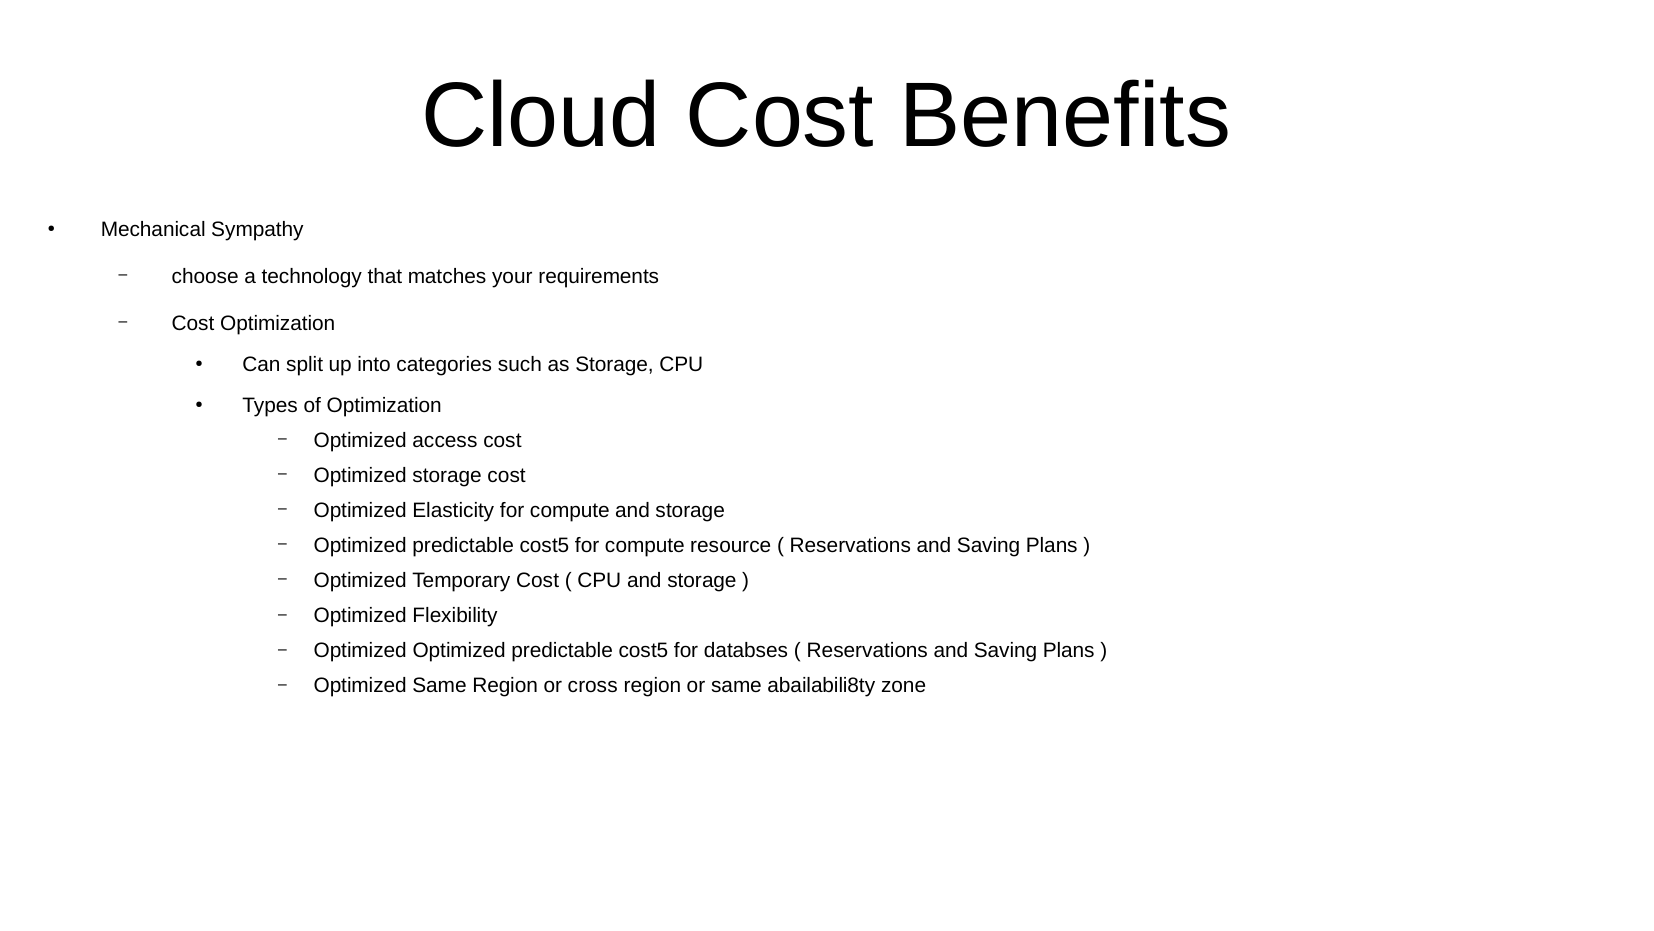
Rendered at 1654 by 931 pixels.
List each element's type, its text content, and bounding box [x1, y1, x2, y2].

title Cloud Cost Benefits [82, 37, 1571, 193]
list Mechanical Sympathy choose a technology that matches your requirements Cost Optimization Can split up into categories such as Storage, CPU Types of Optimization Optimized access cost Optimized storage cost Optimized Elasticity for compute and storage Optimized predictable cost5 for compute resource ( Reservations and Saving Plans ) Optimized Temporary Cost ( CPU and storage ) Optimized Flexibility Optimized Optimized predictable cost5 for databses ( Reservations and Saving Plans ) Optimized Same Region or cross region or same abailabili8ty zone [30, 217, 1571, 916]
